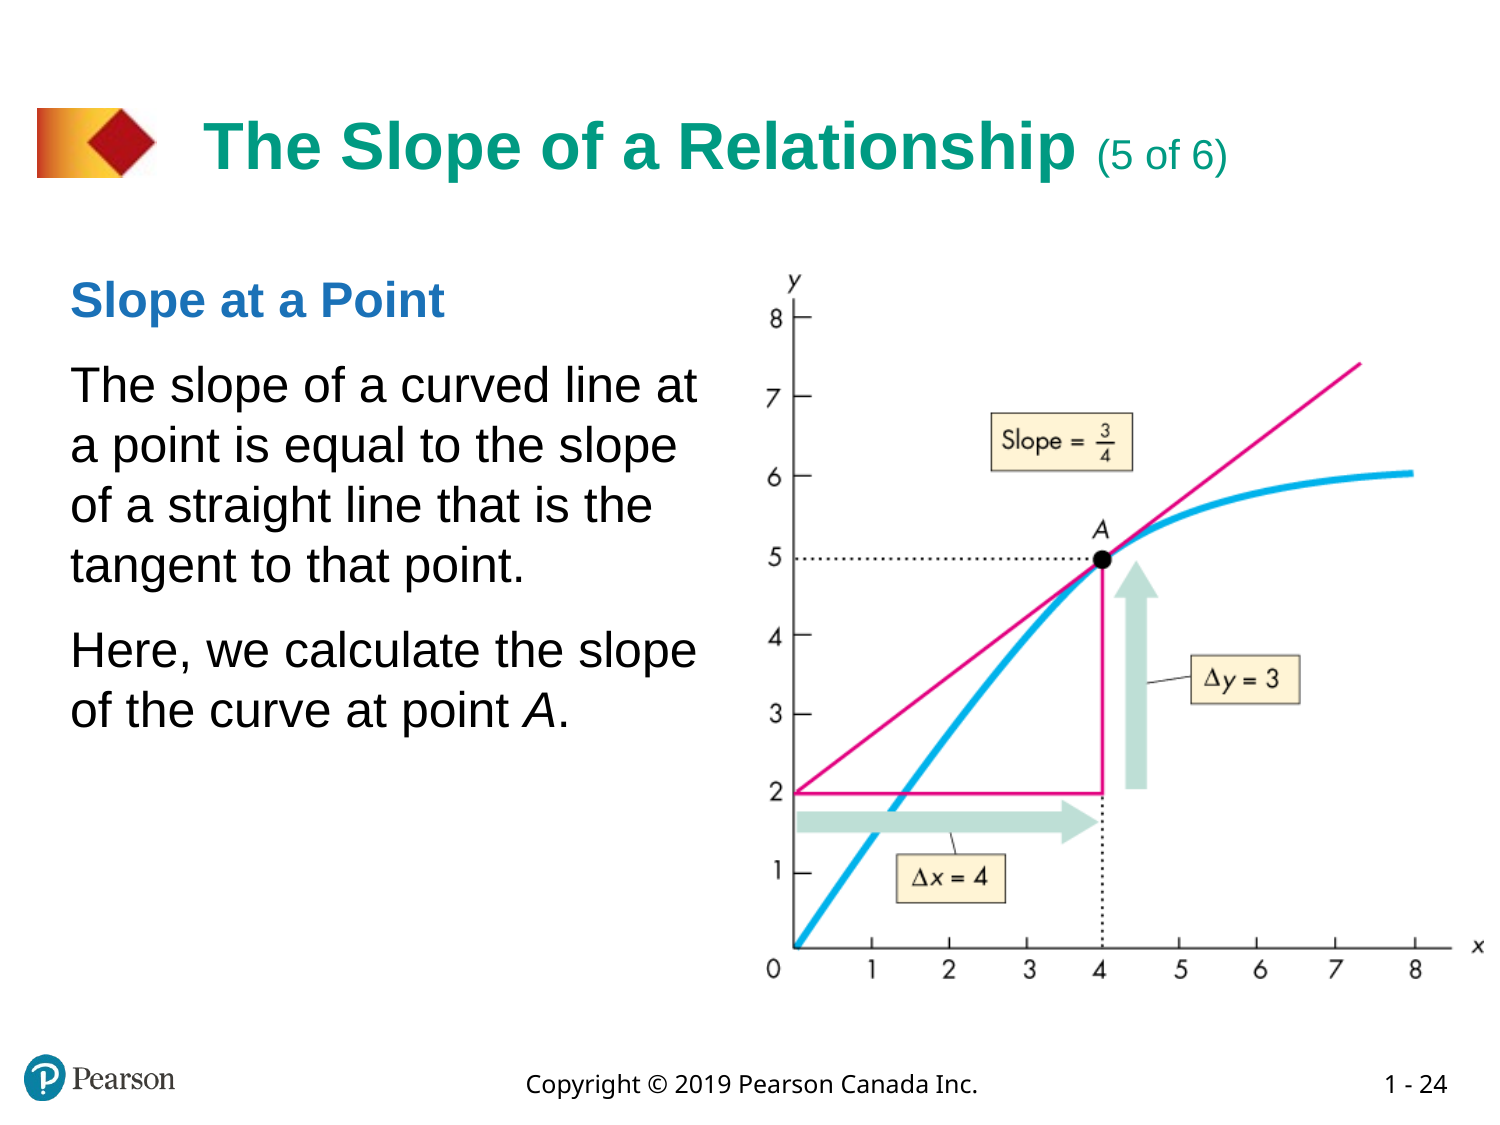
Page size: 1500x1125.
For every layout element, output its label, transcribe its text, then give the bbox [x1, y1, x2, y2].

picture [49, 1054, 175, 1101]
picture [766, 262, 1484, 986]
picture [24, 1054, 43, 1074]
picture [24, 1084, 35, 1101]
picture [37, 108, 157, 178]
title The Slope of a Relationship (5 of 6) [188, 50, 1364, 236]
picture [31, 1063, 59, 1095]
list Slope at a Point The slope of a curved line at a point is equal to the slope of a straight line that is the tangent to that point. Here, we calculate the slope of the curve at point A. [37, 259, 719, 1038]
